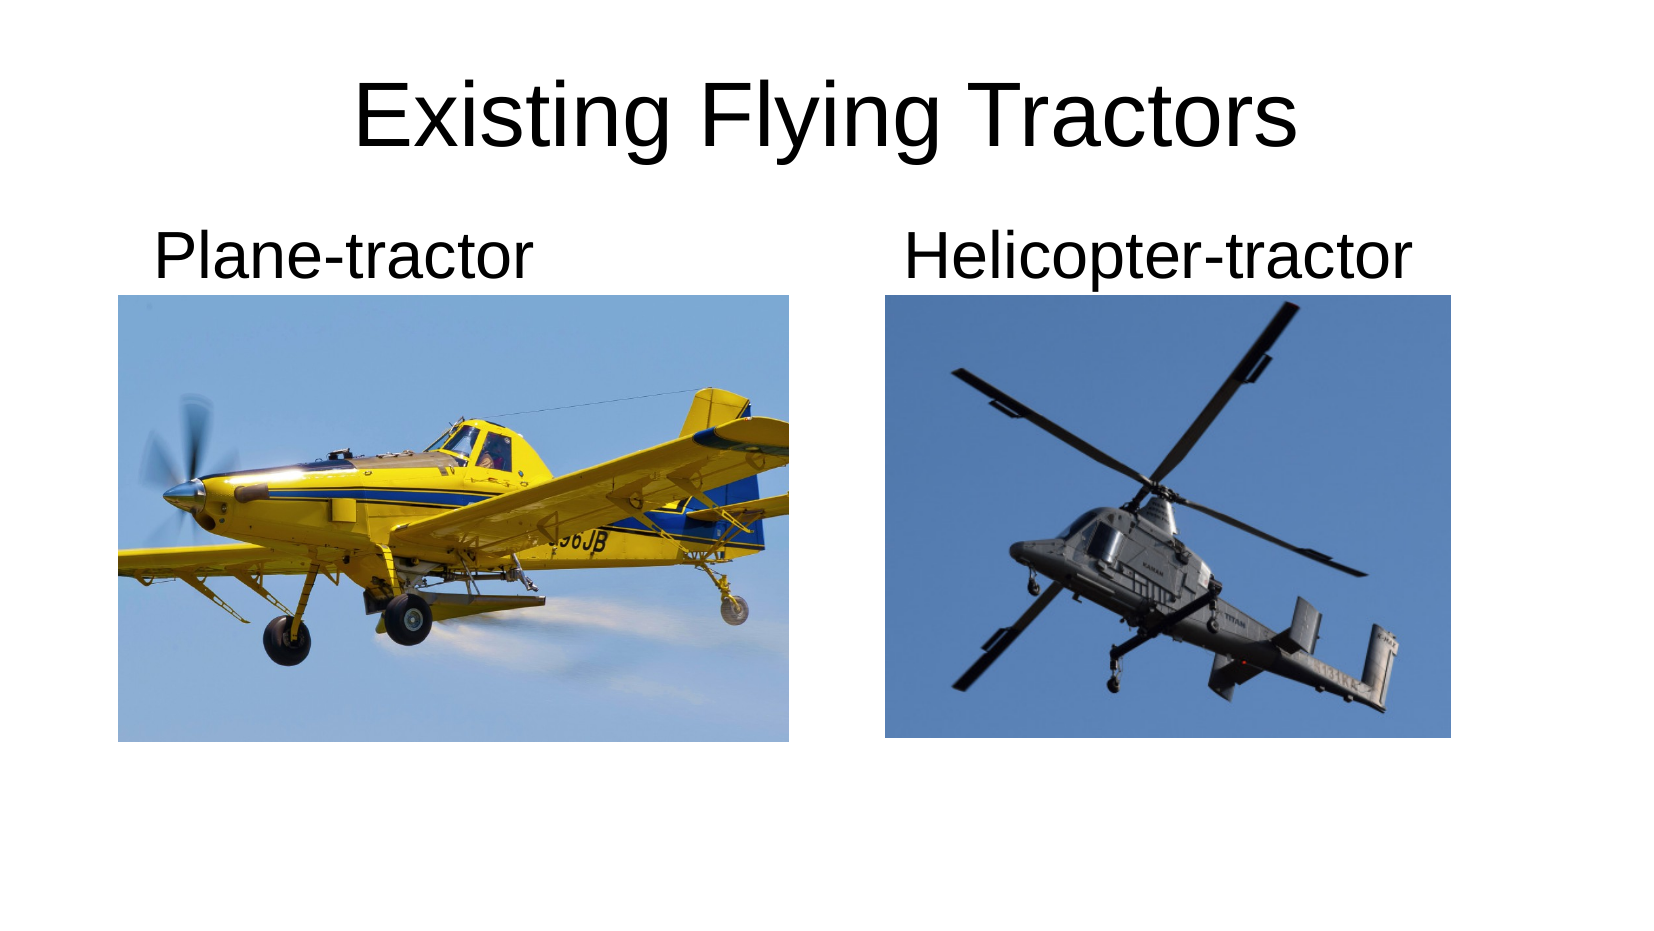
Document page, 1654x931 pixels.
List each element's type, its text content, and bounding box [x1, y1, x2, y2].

title Existing Flying Tractors [82, 37, 1571, 193]
picture [885, 295, 1451, 738]
picture [118, 295, 789, 742]
list Plane-tractor Helicopter-tractor [82, 217, 1571, 758]
